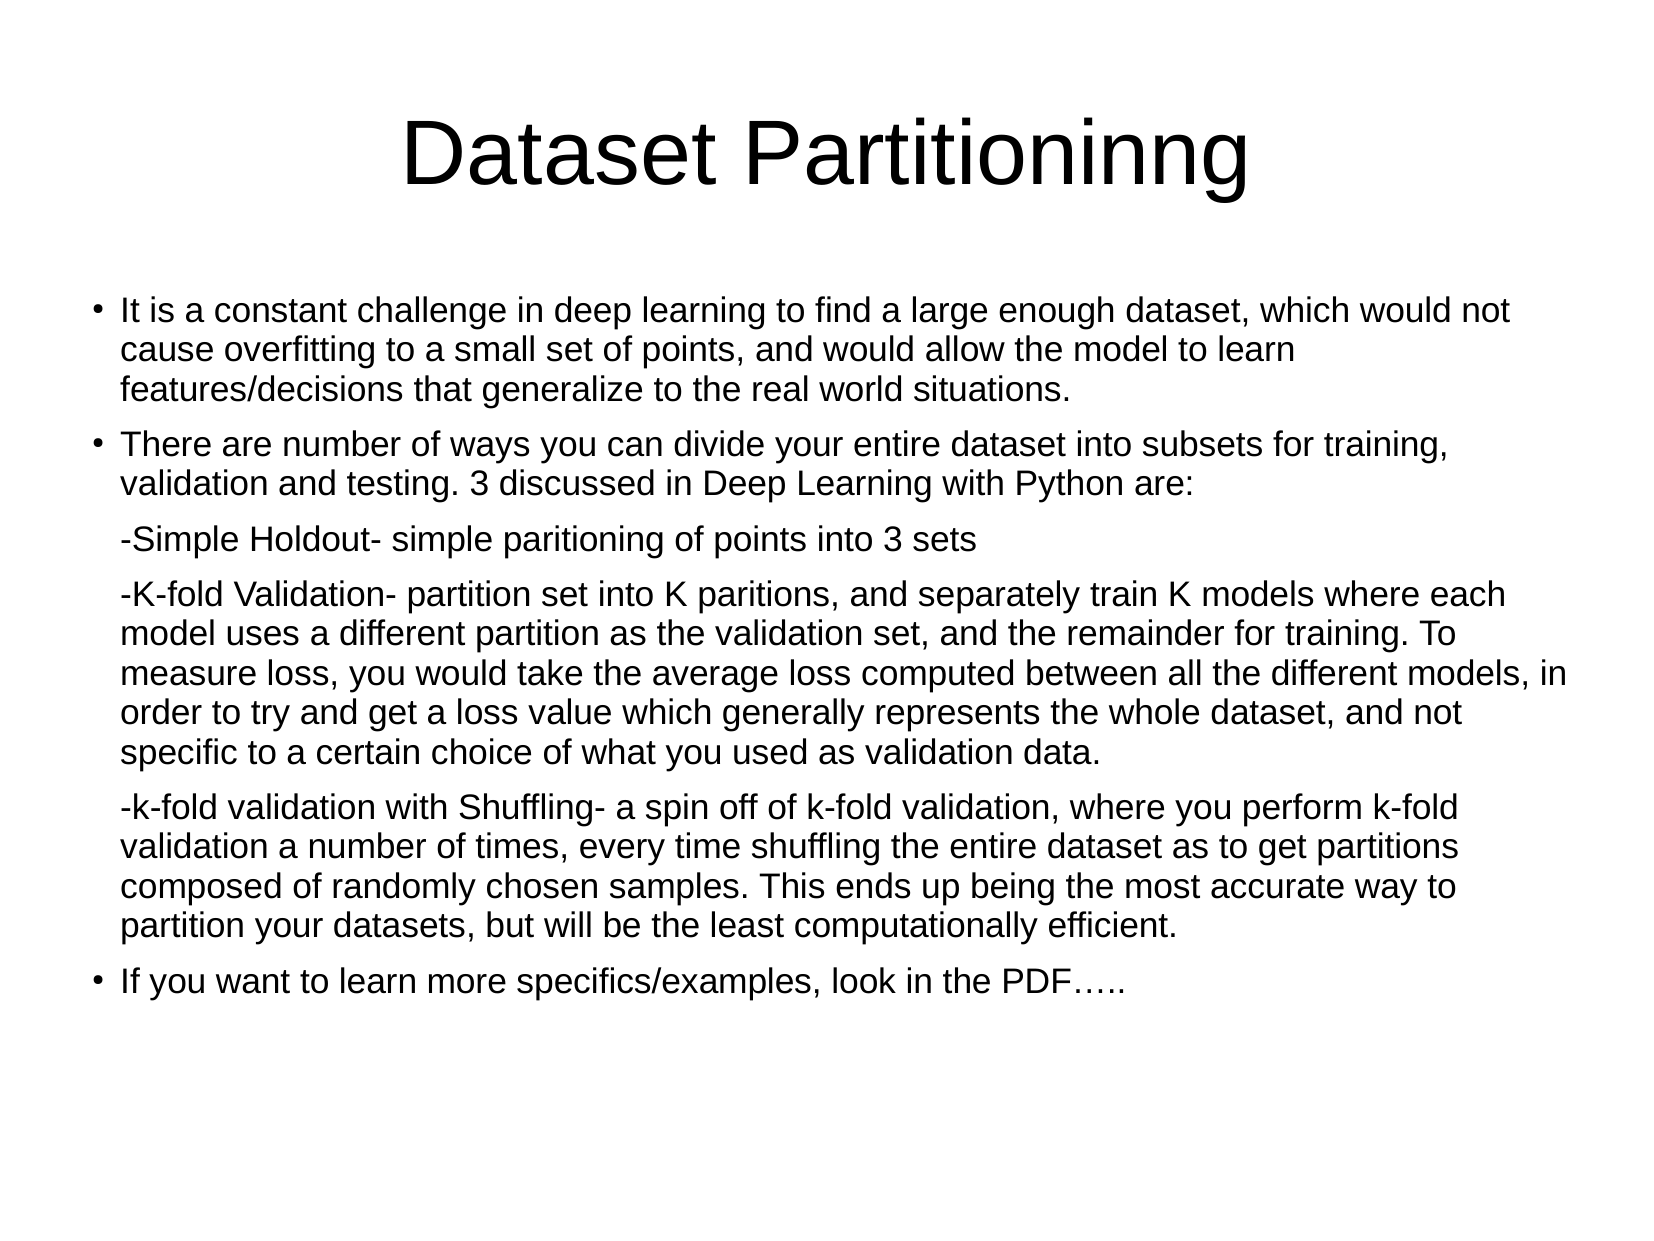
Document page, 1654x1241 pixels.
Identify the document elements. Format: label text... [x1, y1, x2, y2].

list It is a constant challenge in deep learning to find a large enough dataset, which would not cause overfitting to a small set of points, and would allow the model to learn features/decisions that generalize to the real world situations. There are number of ways you can divide your entire dataset into subsets for training, validation and testing. 3 discussed in Deep Learning with Python are: -Simple Holdout- simple paritioning of points into 3 sets -K-fold Validation- partition set into K paritions, and separately train K models where each model uses a different partition as the validation set, and the remainder for training. To measure loss, you would take the average loss computed between all the different models, in order to try and get a loss value which generally represents the whole dataset, and not specific to a certain choice of what you used as validation data. -k-fold validation with Shuffling- a spin off of k-fold validation, where you perform k-fold validation a number of times, every time shuffling the entire dataset as to get partitions composed of randomly chosen samples. This ends up being the most accurate way to partition your datasets, but will be the least computationally efficient. If you want to learn more specifics/examples, look in the PDF….. [82, 290, 1571, 1010]
title Dataset Partitioninng [82, 49, 1571, 257]
